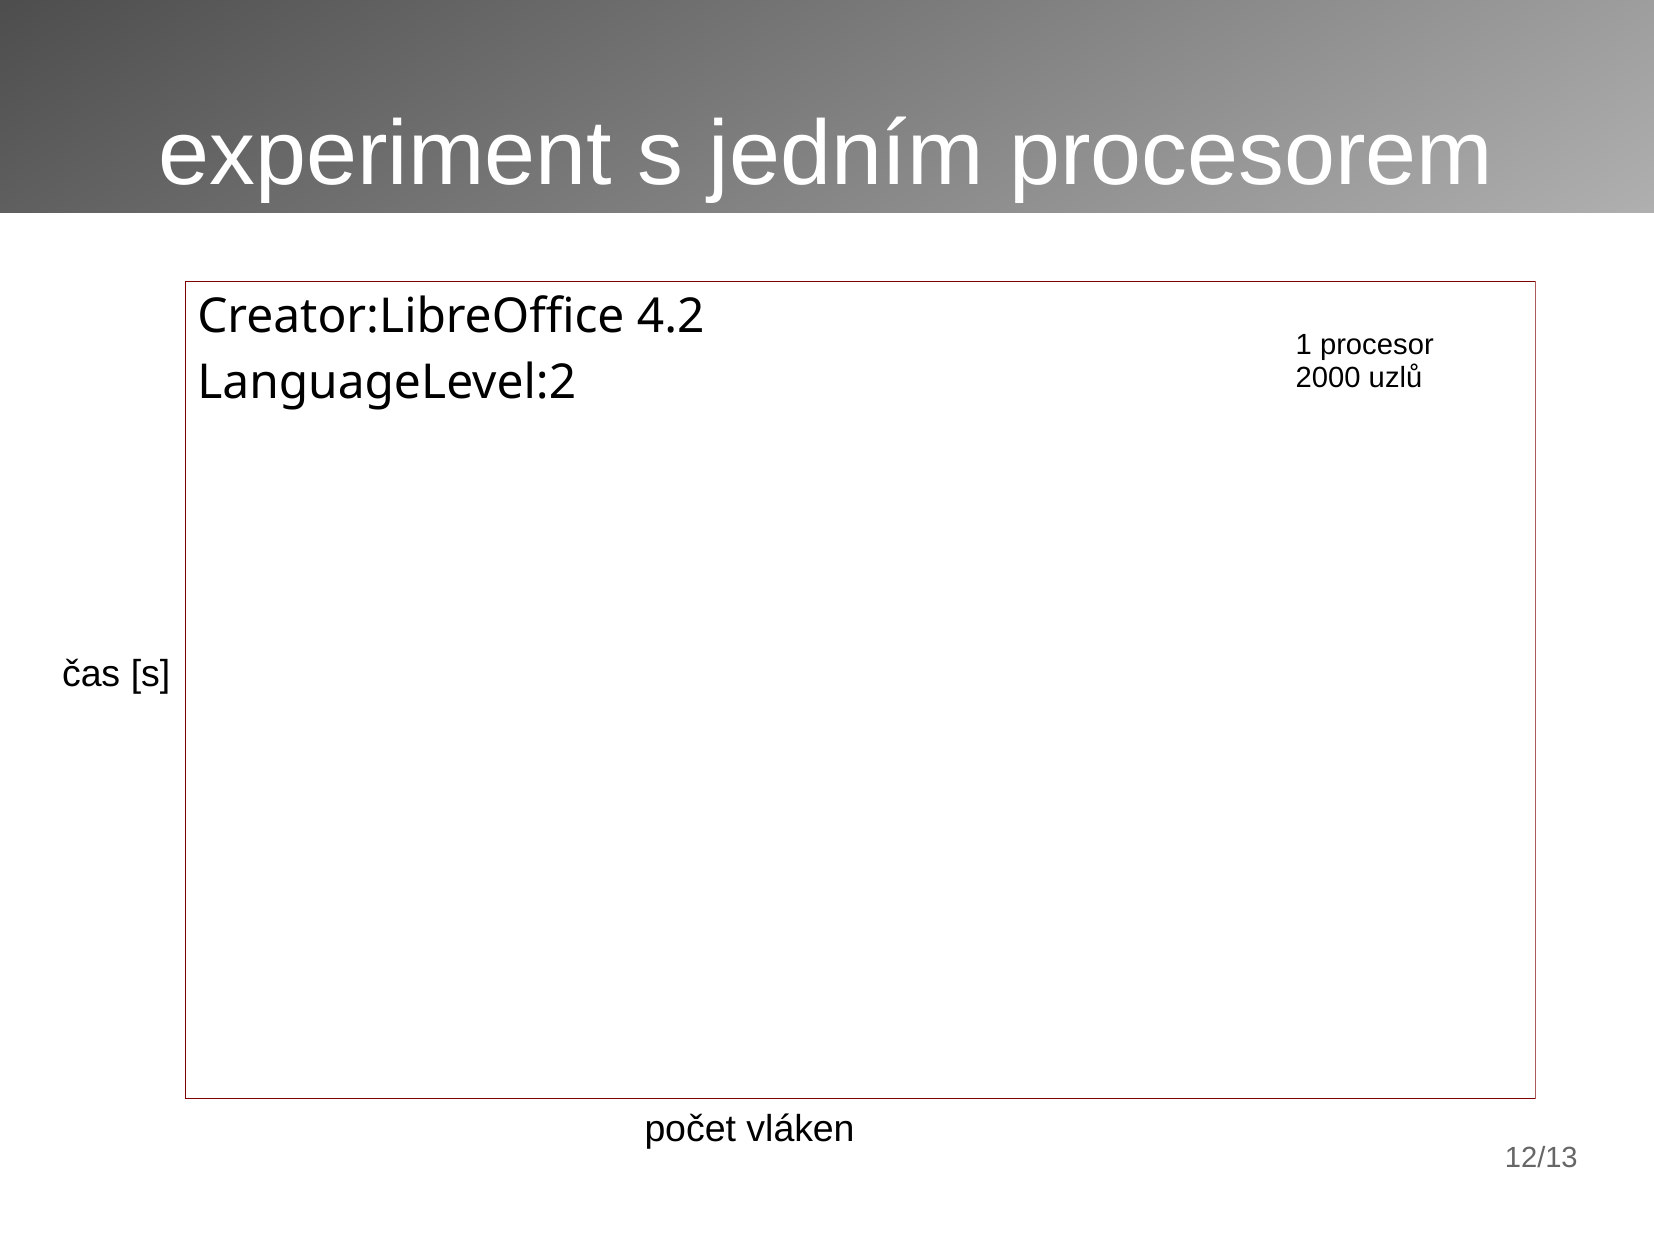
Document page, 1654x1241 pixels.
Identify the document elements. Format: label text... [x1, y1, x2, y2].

title experiment s jedním procesorem [82, 49, 1571, 257]
text_box čas [s] [47, 644, 186, 702]
text_box počet vláken [629, 1099, 870, 1157]
text_box 1 procesor 2000 uzlů [1280, 321, 1450, 435]
text_box [0, 0, 1654, 213]
text_box <číslo>/13 [1346, 1133, 1654, 1182]
picture [181, 278, 1536, 1099]
